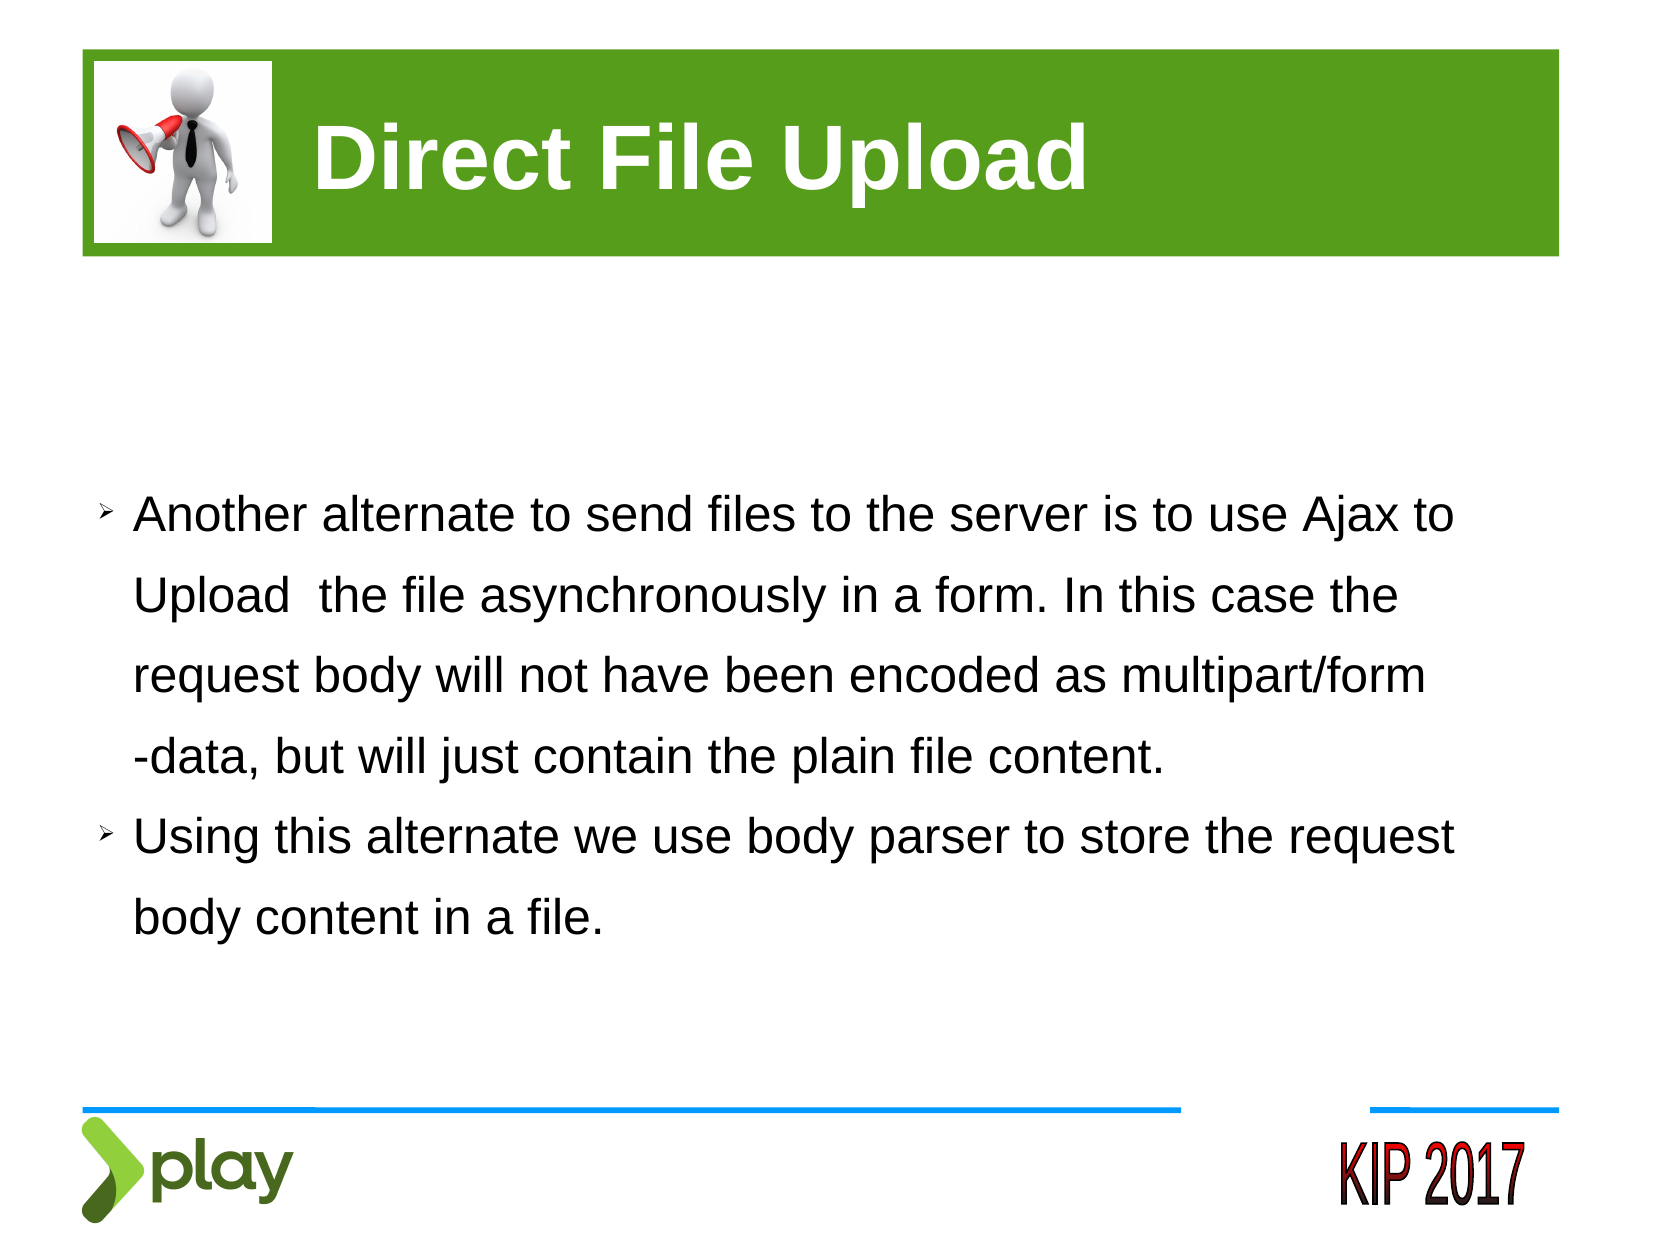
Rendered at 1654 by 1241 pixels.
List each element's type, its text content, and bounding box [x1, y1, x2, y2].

title Direct File Upload [82, 49, 1560, 257]
picture [94, 61, 272, 243]
text_box Another alternate to send files to the server is to use Ajax to Upload the file asynchronously in a form. In this case the request body will not have been encoded as multipart/form -data, but will just contain the plain file content. Using this alternate we use body parser to store the request body content in a file. [82, 299, 1560, 1065]
picture [68, 1111, 302, 1229]
